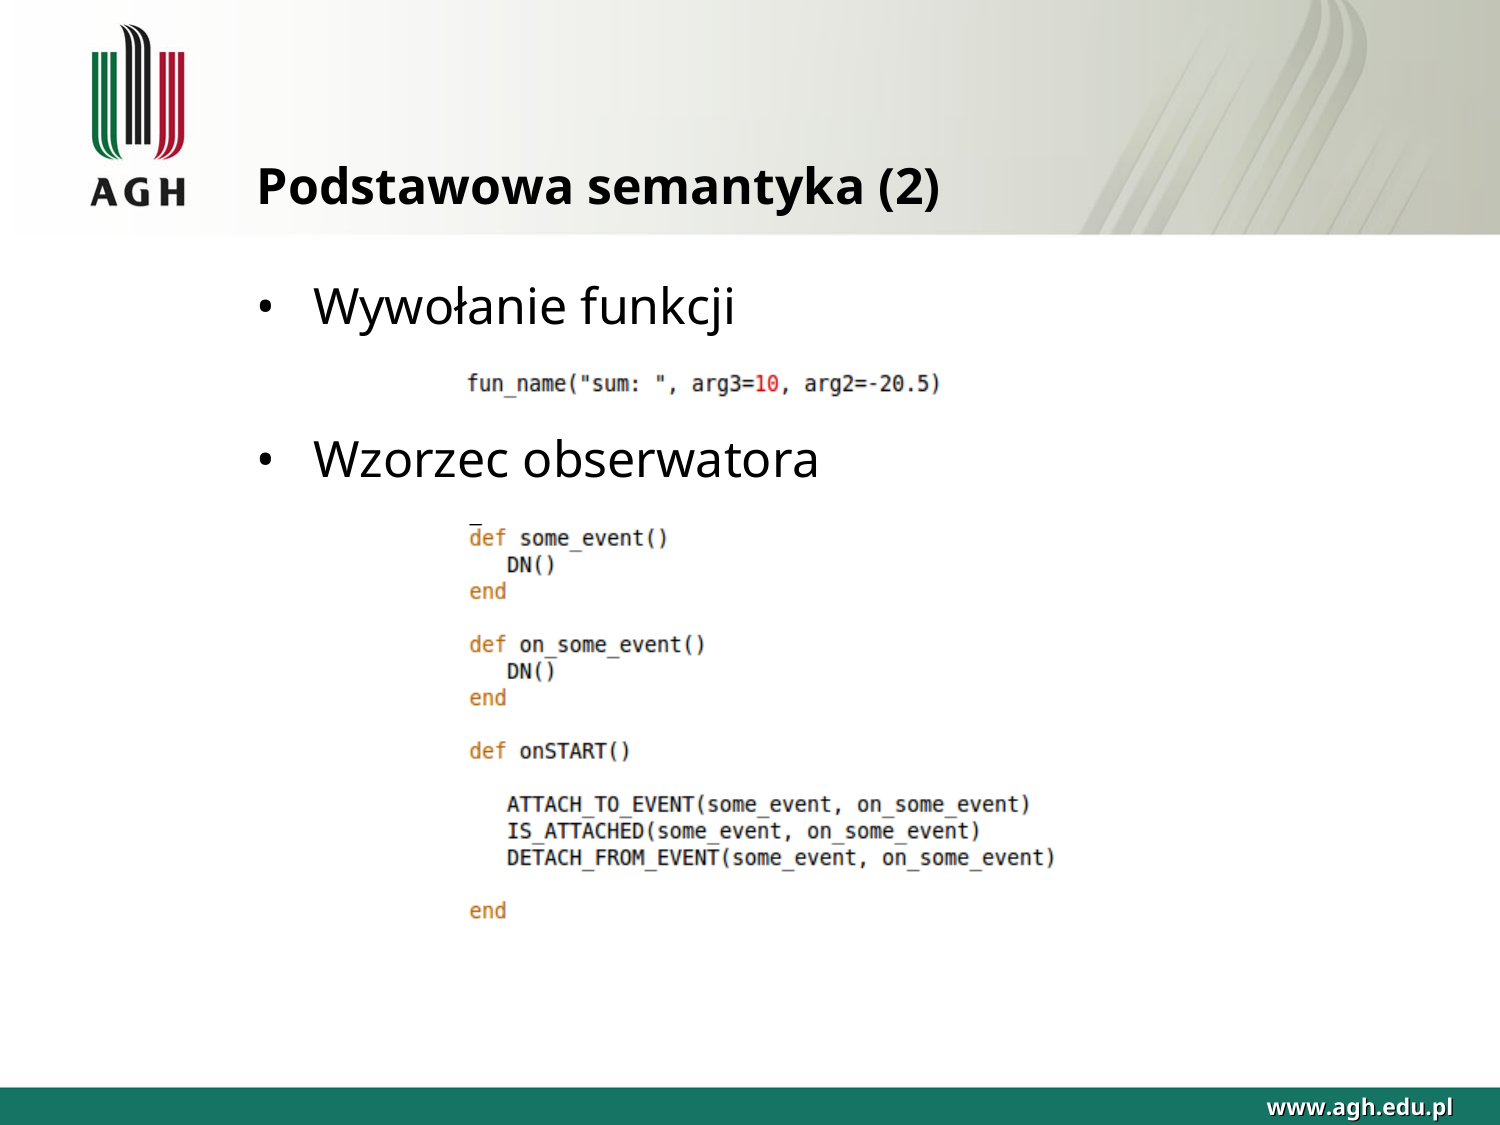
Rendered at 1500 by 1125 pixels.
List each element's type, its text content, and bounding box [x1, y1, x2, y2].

title Podstawowa semantyka (2) [242, 137, 1436, 233]
text_box www.agh.edu.pl [1251, 1084, 1500, 1125]
picture [0, 0, 1500, 1125]
list Wywołanie funkcji Wzorzec obserwatora [242, 267, 1425, 1005]
